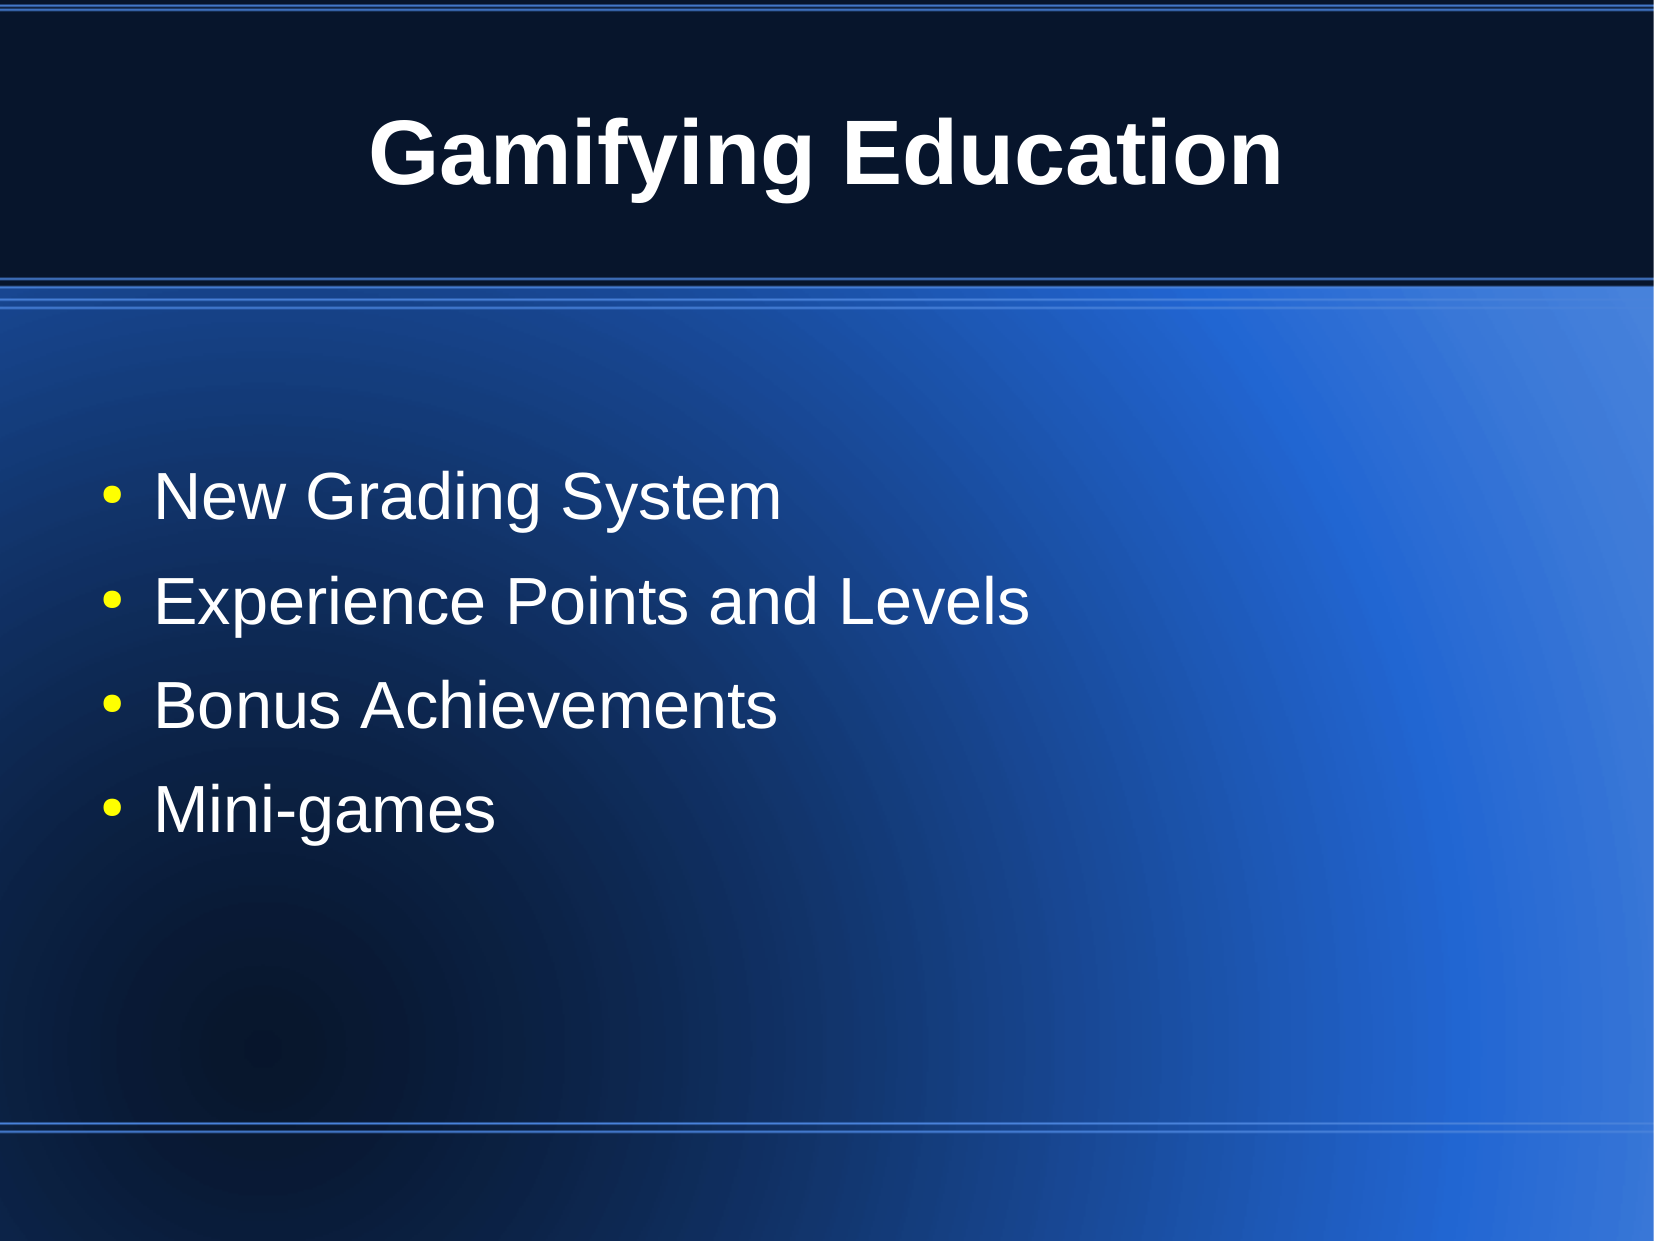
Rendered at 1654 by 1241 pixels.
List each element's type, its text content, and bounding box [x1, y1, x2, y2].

picture [0, 0, 1654, 1241]
list New Grading System Experience Points and Levels Bonus Achievements Mini-games [82, 355, 1571, 1058]
title Gamifying Education [82, 49, 1571, 257]
